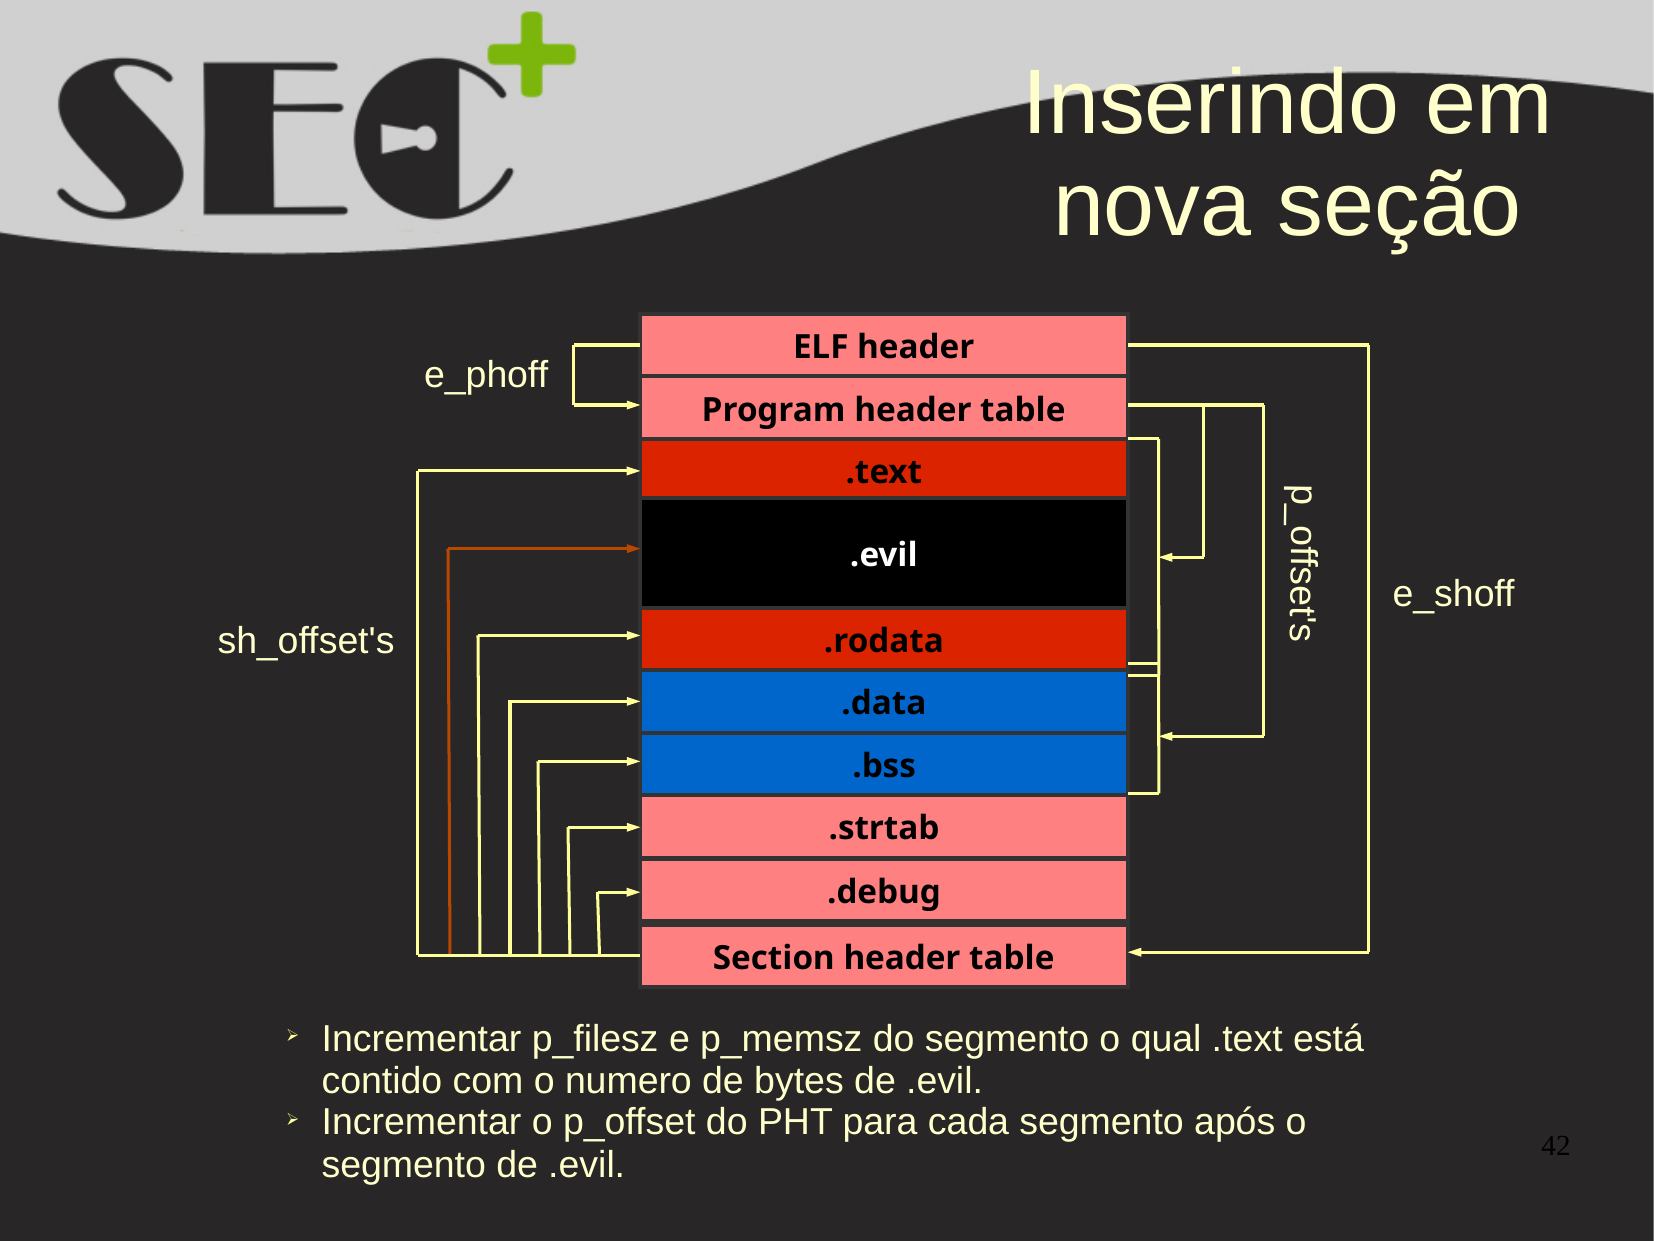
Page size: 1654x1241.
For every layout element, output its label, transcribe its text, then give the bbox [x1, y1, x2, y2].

text_box ELF header [640, 313, 1128, 376]
text_box .rodata [640, 608, 1128, 671]
text_box Incrementar p_filesz e p_memsz do segmento o qual .text está contido com o numero de bytes de .evil. Incrementar o p_offset do PHT para cada segmento após o segmento de .evil. [270, 1008, 1411, 1194]
text_box .evil [640, 498, 1128, 608]
text_box Section header table [640, 924, 1128, 988]
text_box p_offset's [1272, 468, 1336, 661]
text_box .strtab [640, 795, 1128, 858]
text_box .bss [640, 732, 1128, 795]
text_box sh_offset's [201, 610, 412, 671]
title Inserindo em nova seção [1005, 49, 1571, 257]
picture [0, 0, 1654, 1241]
text_box .text [640, 438, 1128, 498]
text_box .debug [640, 858, 1128, 922]
text_box e_phoff [407, 345, 565, 405]
text_box .data [640, 671, 1128, 732]
text_box Program header table [640, 376, 1128, 438]
text_box e_shoff [1376, 563, 1532, 624]
